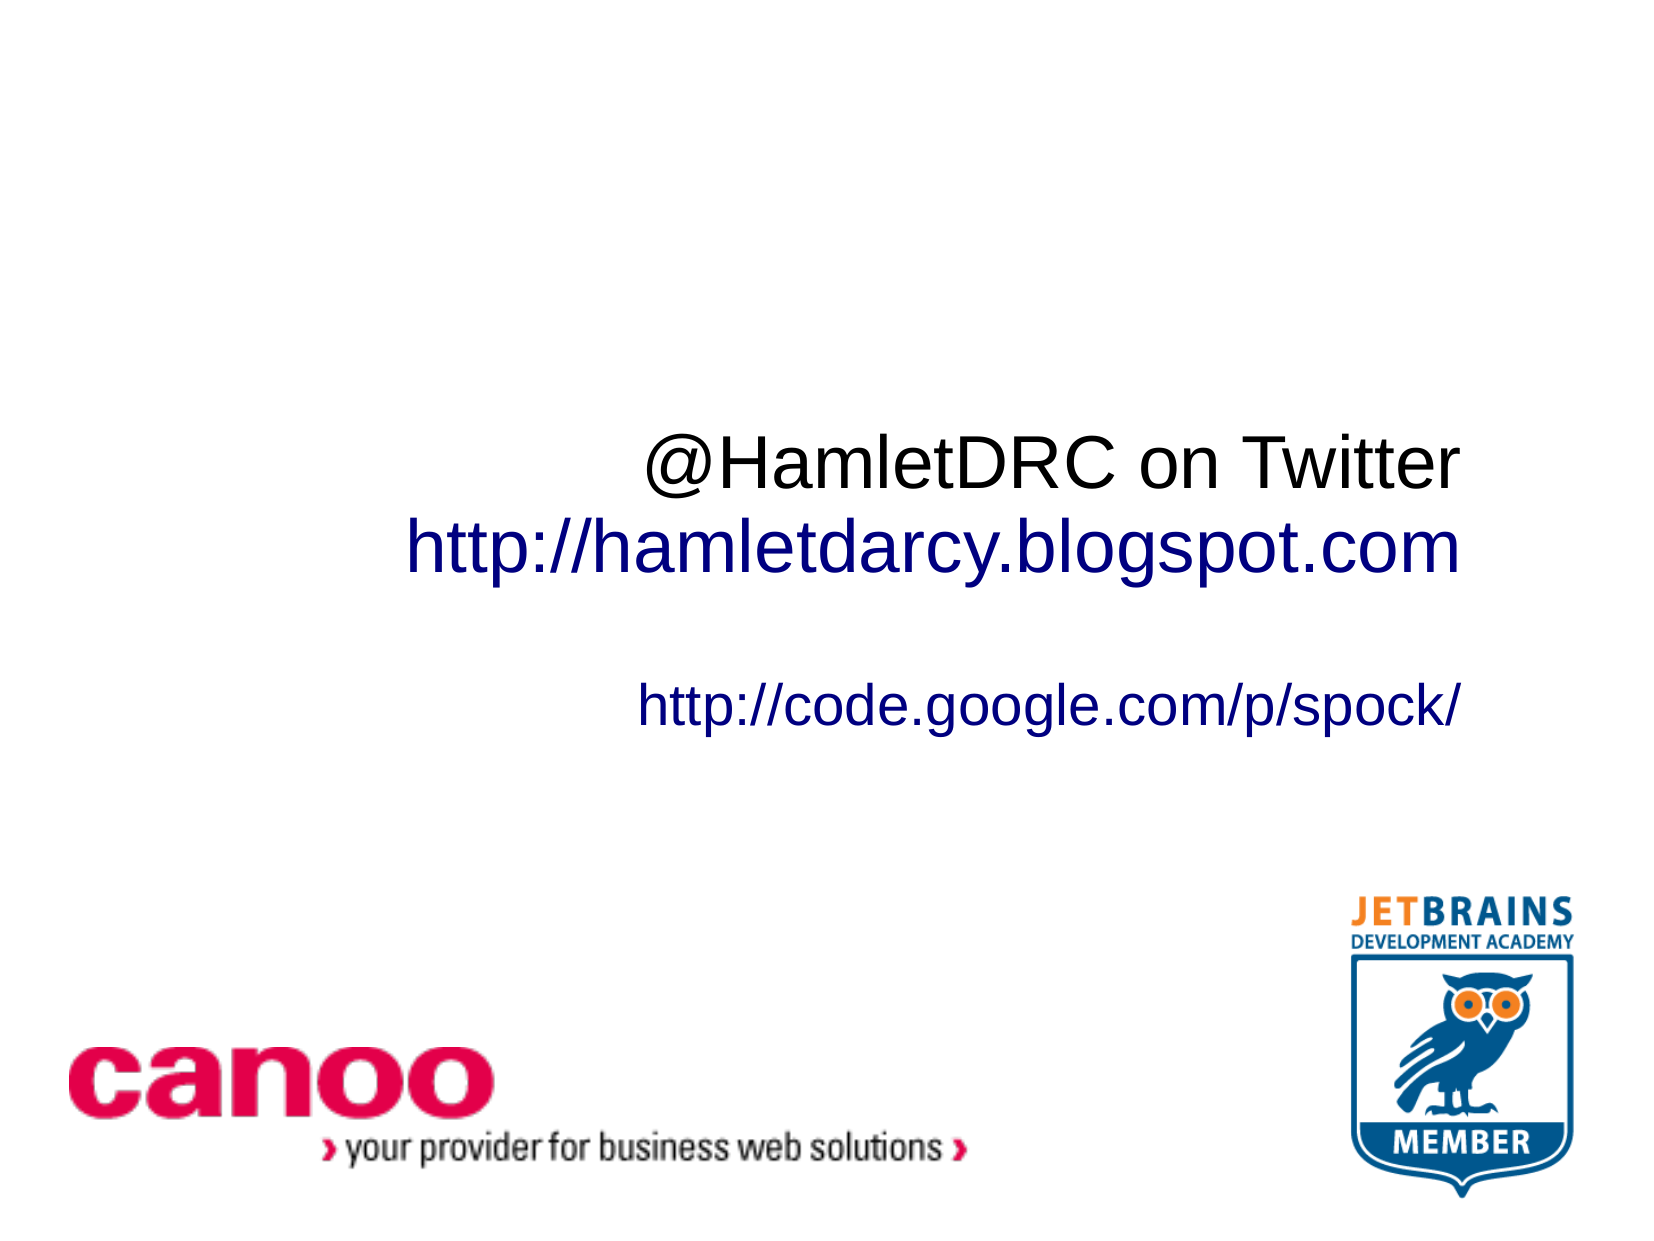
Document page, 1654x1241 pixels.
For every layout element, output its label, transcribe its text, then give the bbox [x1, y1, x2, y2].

subtitle @HamletDRC on Twitter http://hamletdarcy.blogspot.com http://code.google.com/p/spock/ [82, 56, 1463, 1102]
picture [69, 1047, 970, 1177]
picture [1350, 895, 1575, 1201]
